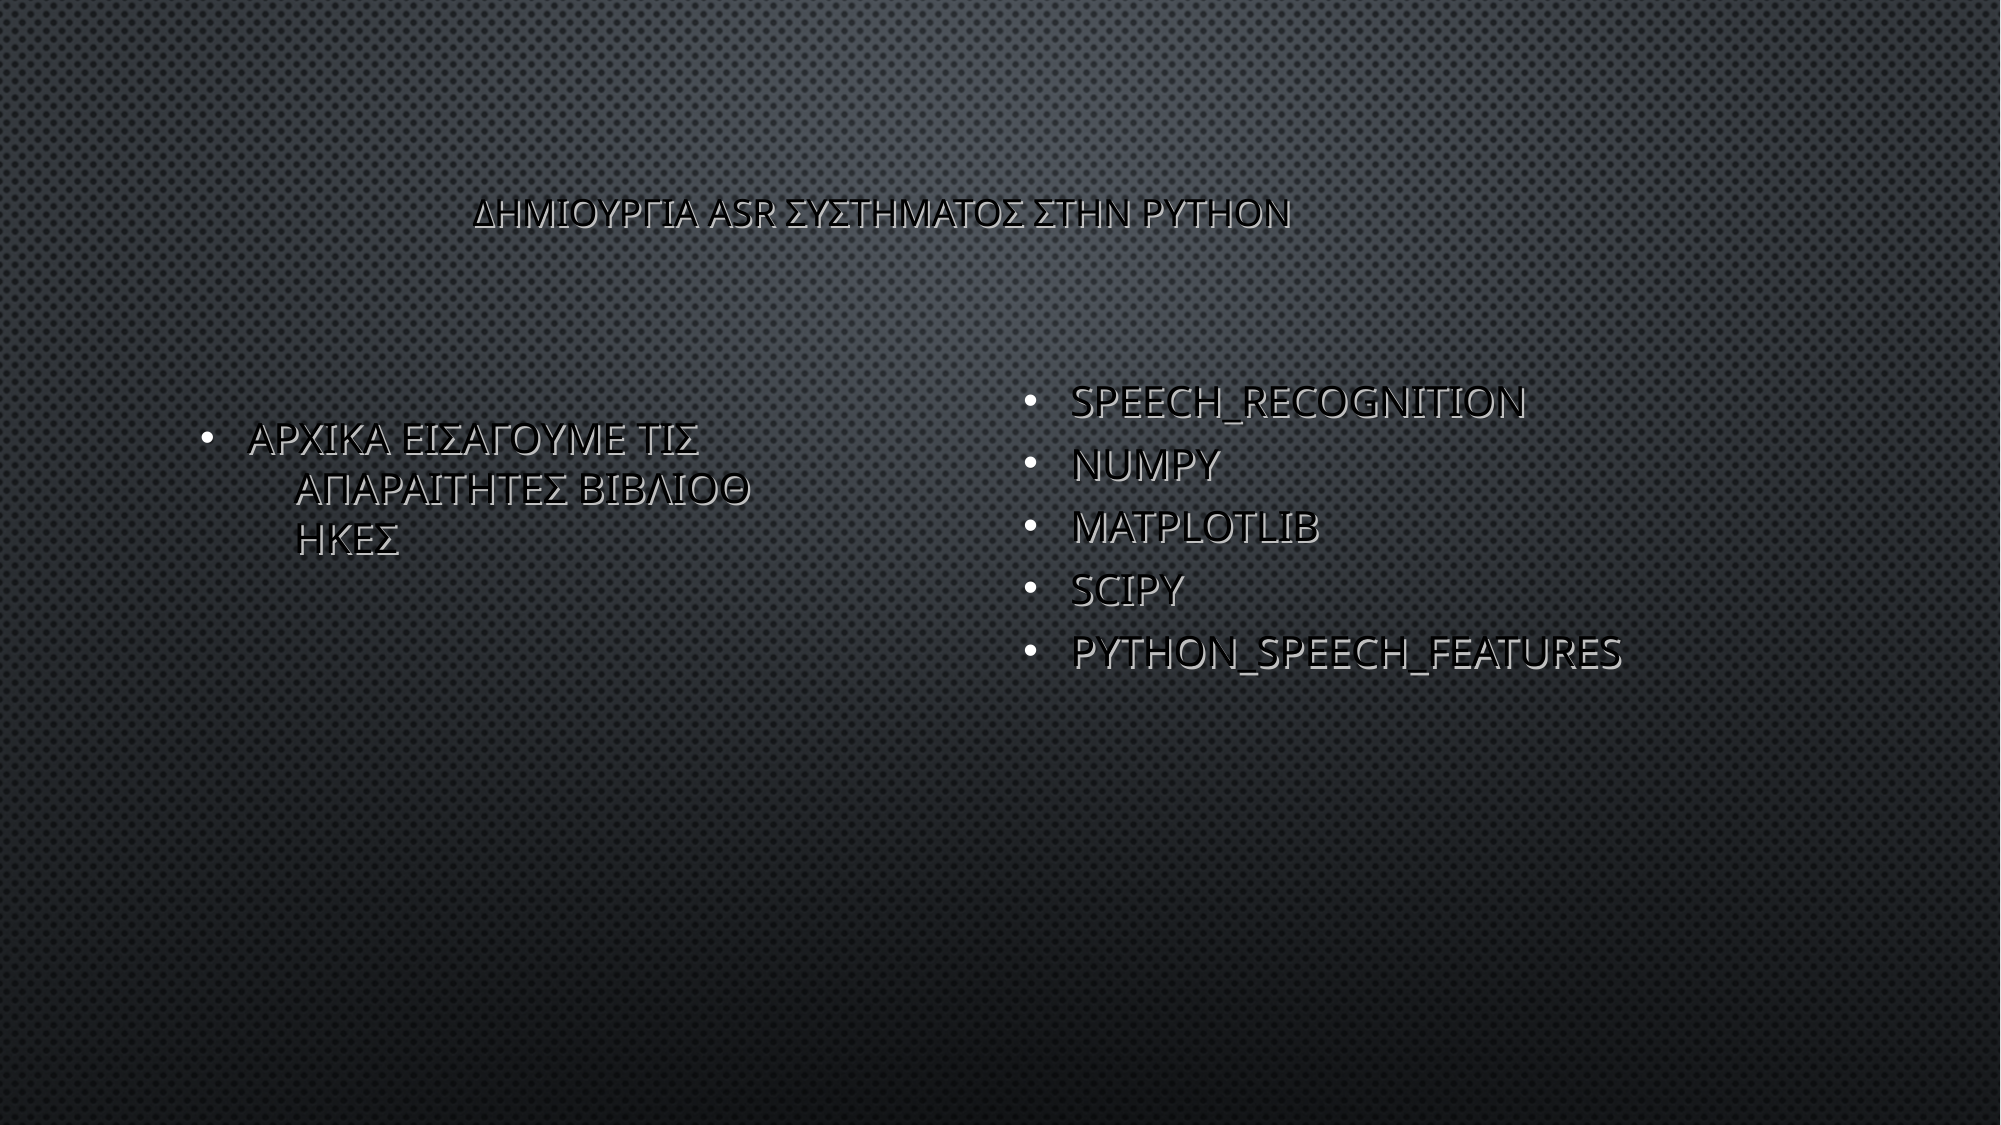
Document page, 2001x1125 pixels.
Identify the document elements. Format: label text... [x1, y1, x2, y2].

list Speech_recognition Numpy Matplotlib Scipy Python_speech_features [1008, 99, 2000, 950]
list Αρχικα εισαγουμε τις απαραιτητες βιβλιοθηκες [185, 324, 768, 650]
title Δημιουργια asr συστηματος στην python [185, 99, 1008, 325]
